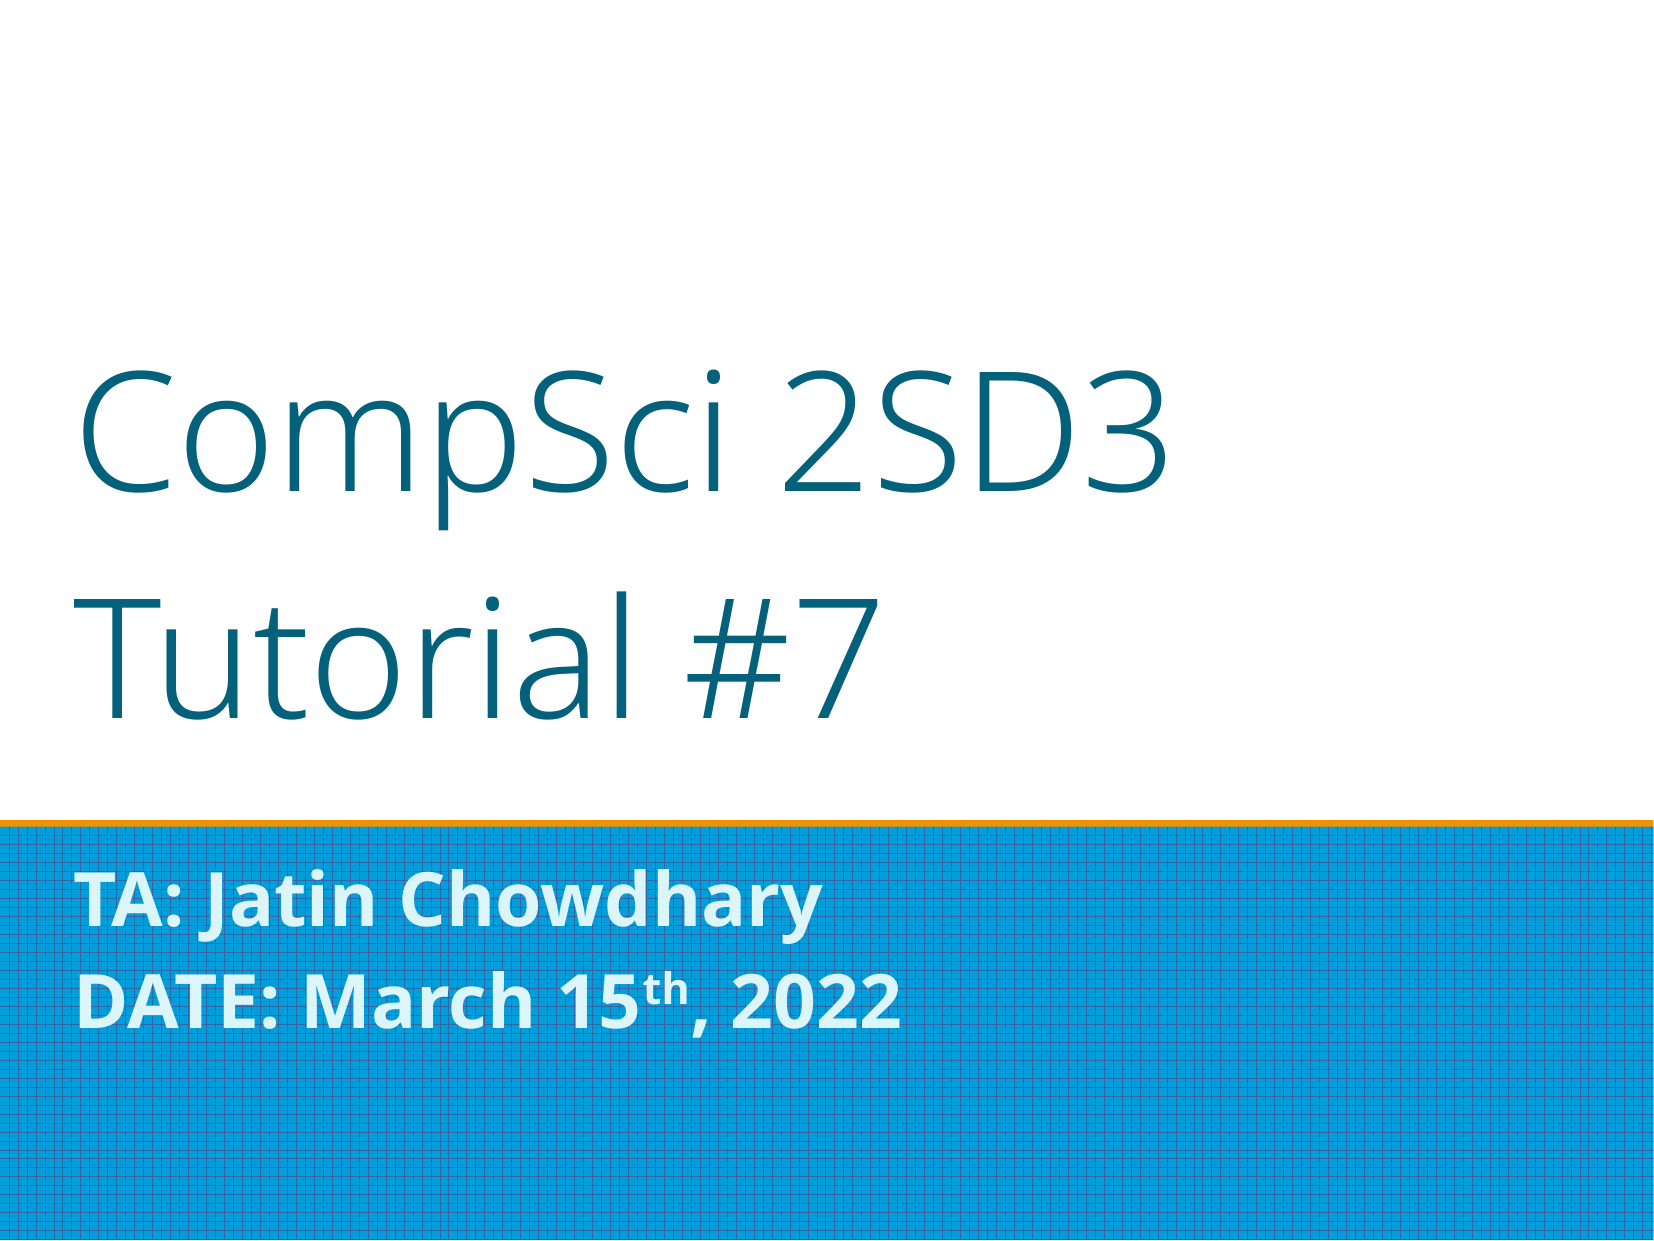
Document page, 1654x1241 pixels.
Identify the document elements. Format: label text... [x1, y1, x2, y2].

subtitle TA: Jatin Chowdhary DATE: March 15th, 2022 [73, 846, 1551, 1103]
title CompSci 2SD3 Tutorial #7 [73, 59, 1551, 768]
